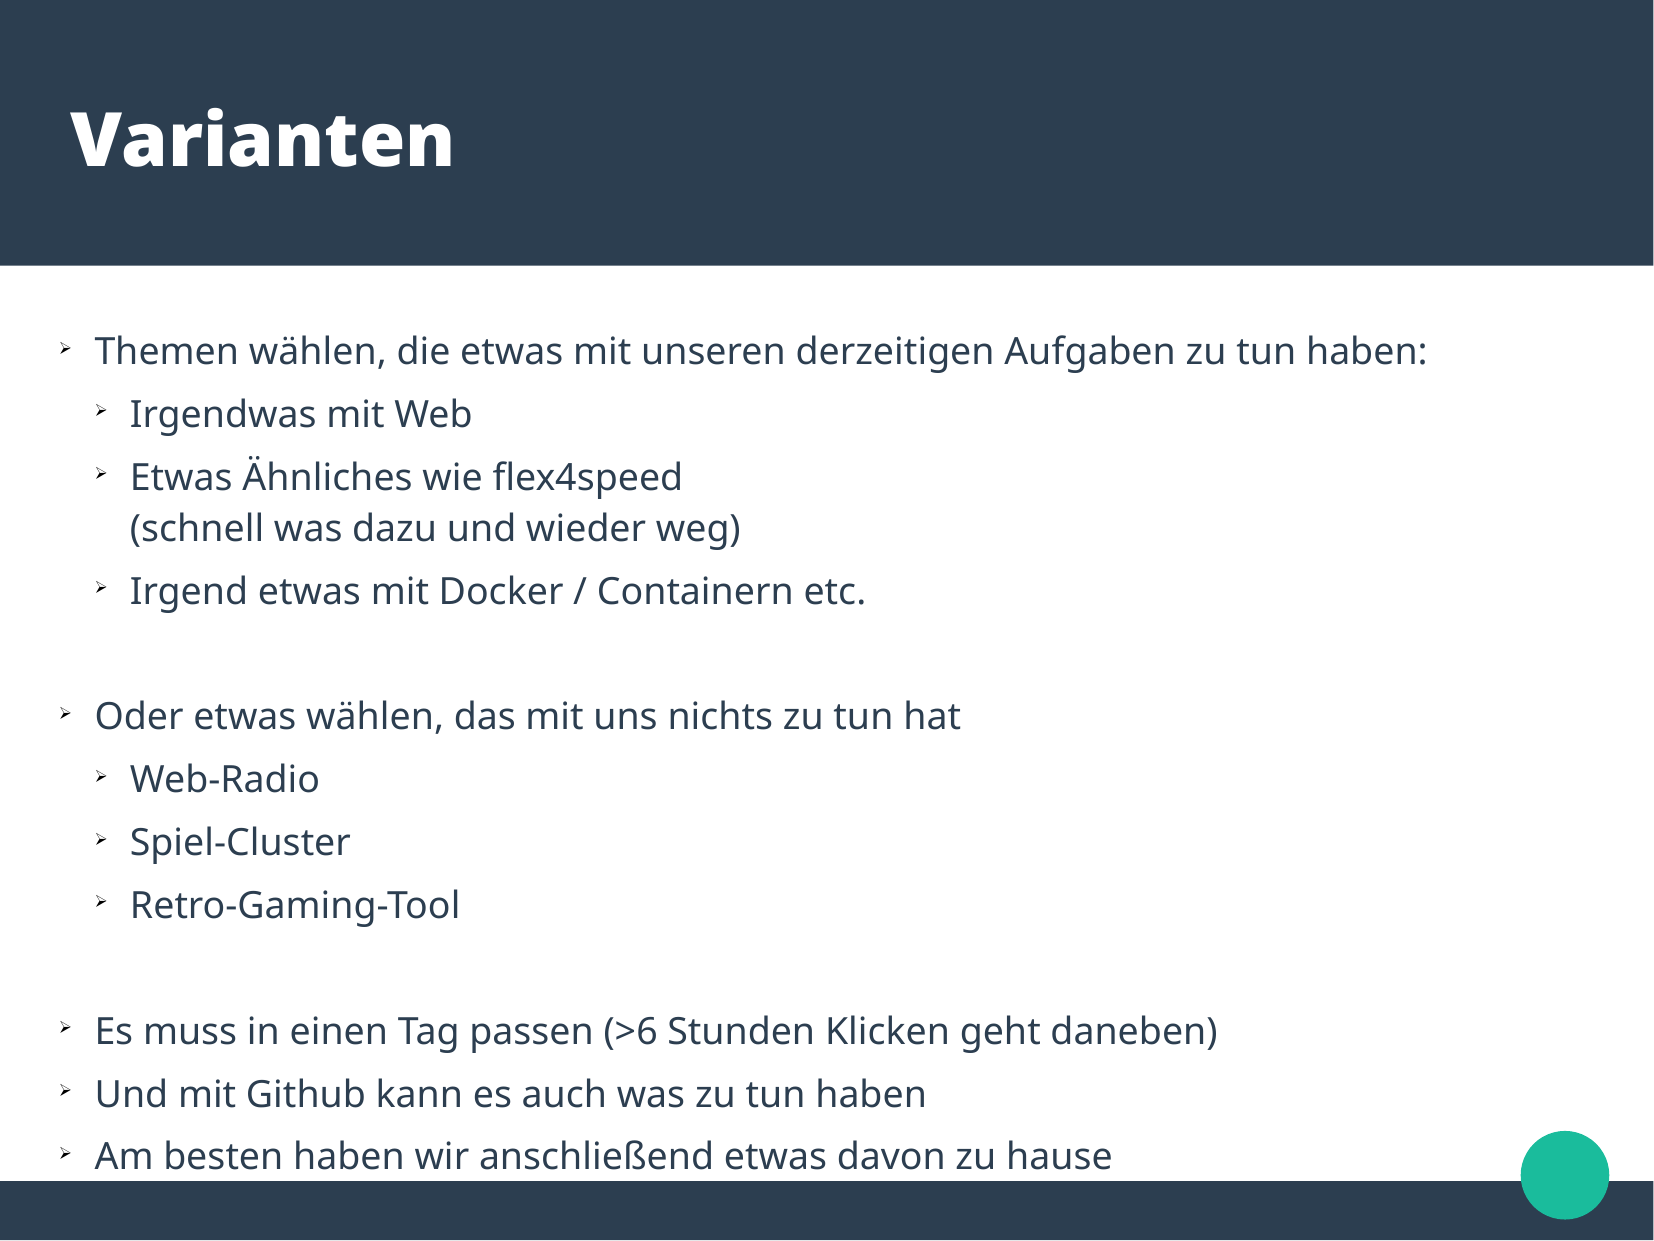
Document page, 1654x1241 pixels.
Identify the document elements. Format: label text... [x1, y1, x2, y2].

title Varianten [70, 66, 1607, 209]
subtitle Themen wählen, die etwas mit unseren derzeitigen Aufgaben zu tun haben: Irgendwas mit Web Etwas Ähnliches wie flex4speed (schnell was dazu und wieder weg) Irgend etwas mit Docker / Containern etc. Oder etwas wählen, das mit uns nichts zu tun hat Web-Radio Spiel-Cluster Retro-Gaming-Tool Es muss in einen Tag passen (>6 Stunden Klicken geht daneben) Und mit Github kann es auch was zu tun haben Am besten haben wir anschließend etwas davon zu hause (oder können es auf die Schnelle als Letztes installieren) [59, 324, 1595, 1175]
